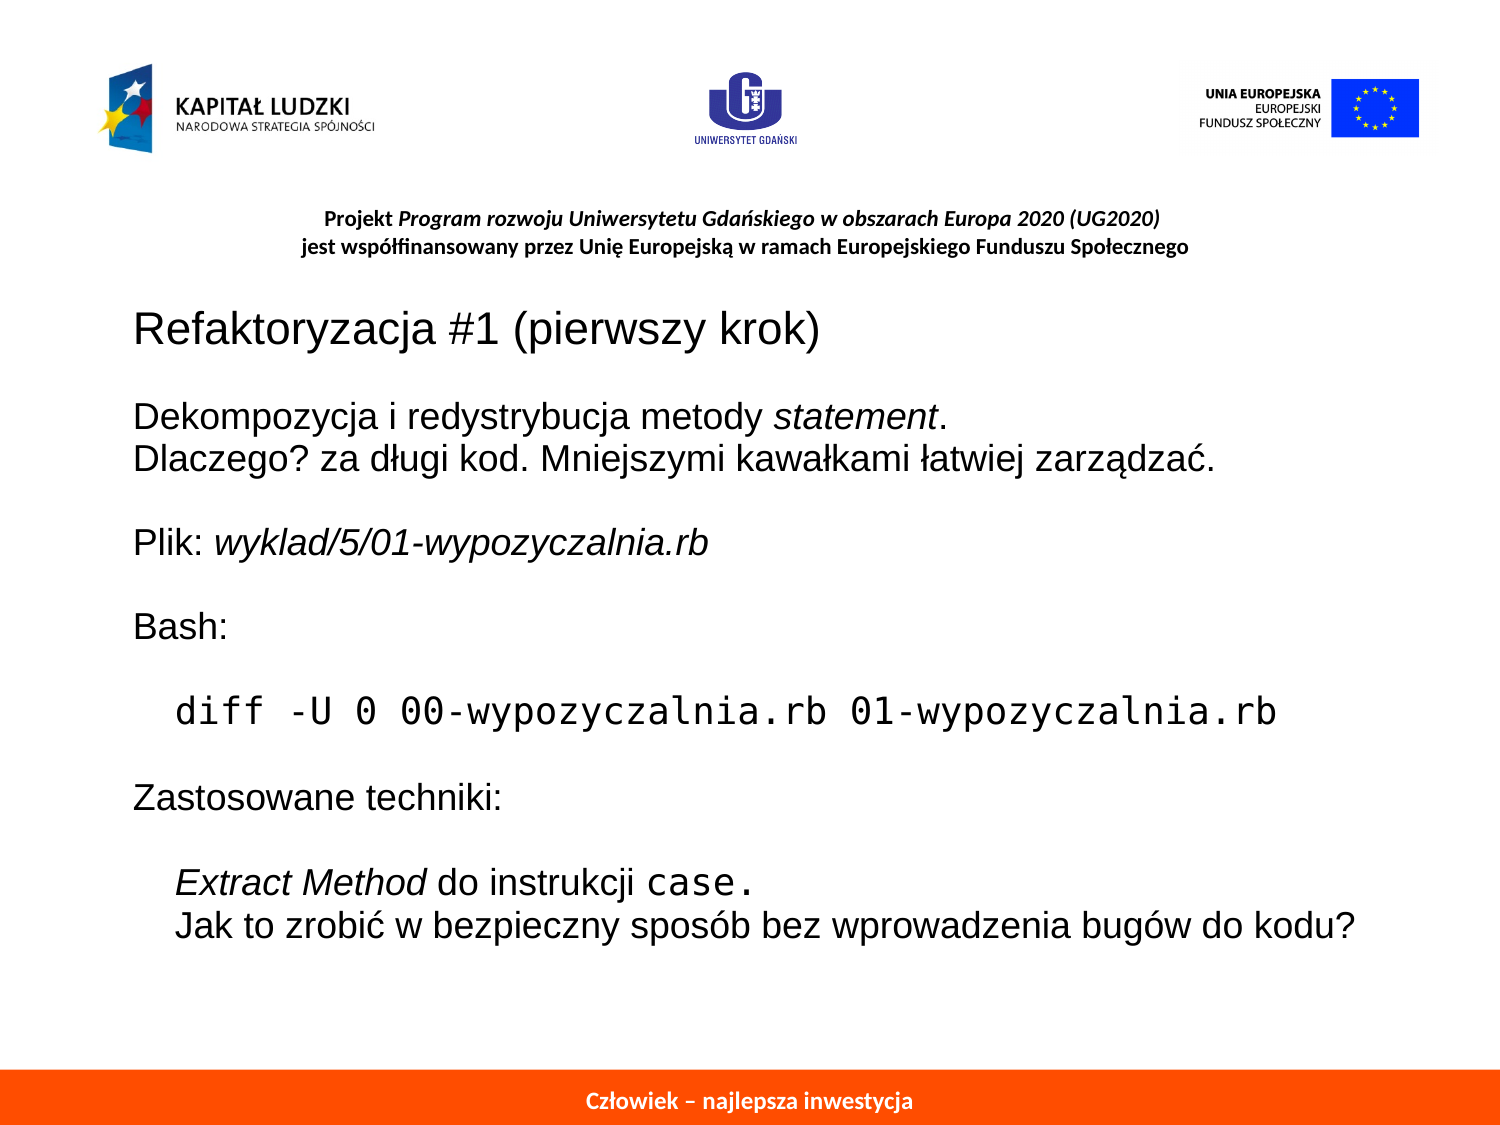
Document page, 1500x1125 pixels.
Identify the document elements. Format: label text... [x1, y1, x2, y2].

text_box Refaktoryzacja #1 (pierwszy krok) Dekompozycja i redystrybucja metody statement. Dlaczego? za długi kod. Mniejszymi kawałkami łatwiej zarządzać. Plik: wyklad/5/01-wypozyczalnia.rb Bash: diff -U 0 00-wypozyczalnia.rb 01-wypozyczalnia.rb Zastosowane techniki: Extract Method do instrukcji case. Jak to zrobić w bezpieczny sposób bez wprowadzenia bugów do kodu? [118, 295, 1371, 996]
picture [1179, 60, 1439, 156]
picture [53, 19, 418, 196]
picture [692, 69, 800, 147]
text_box Projekt Program rozwoju Uniwersytetu Gdańskiego w obszarach Europa 2020 (UG2020) jest współfinansowany przez Unię Europejską w ramach Europejskiego Funduszu Społecznego [53, 196, 1439, 267]
footer Człowiek – najlepsza inwestycja [0, 1069, 1500, 1125]
